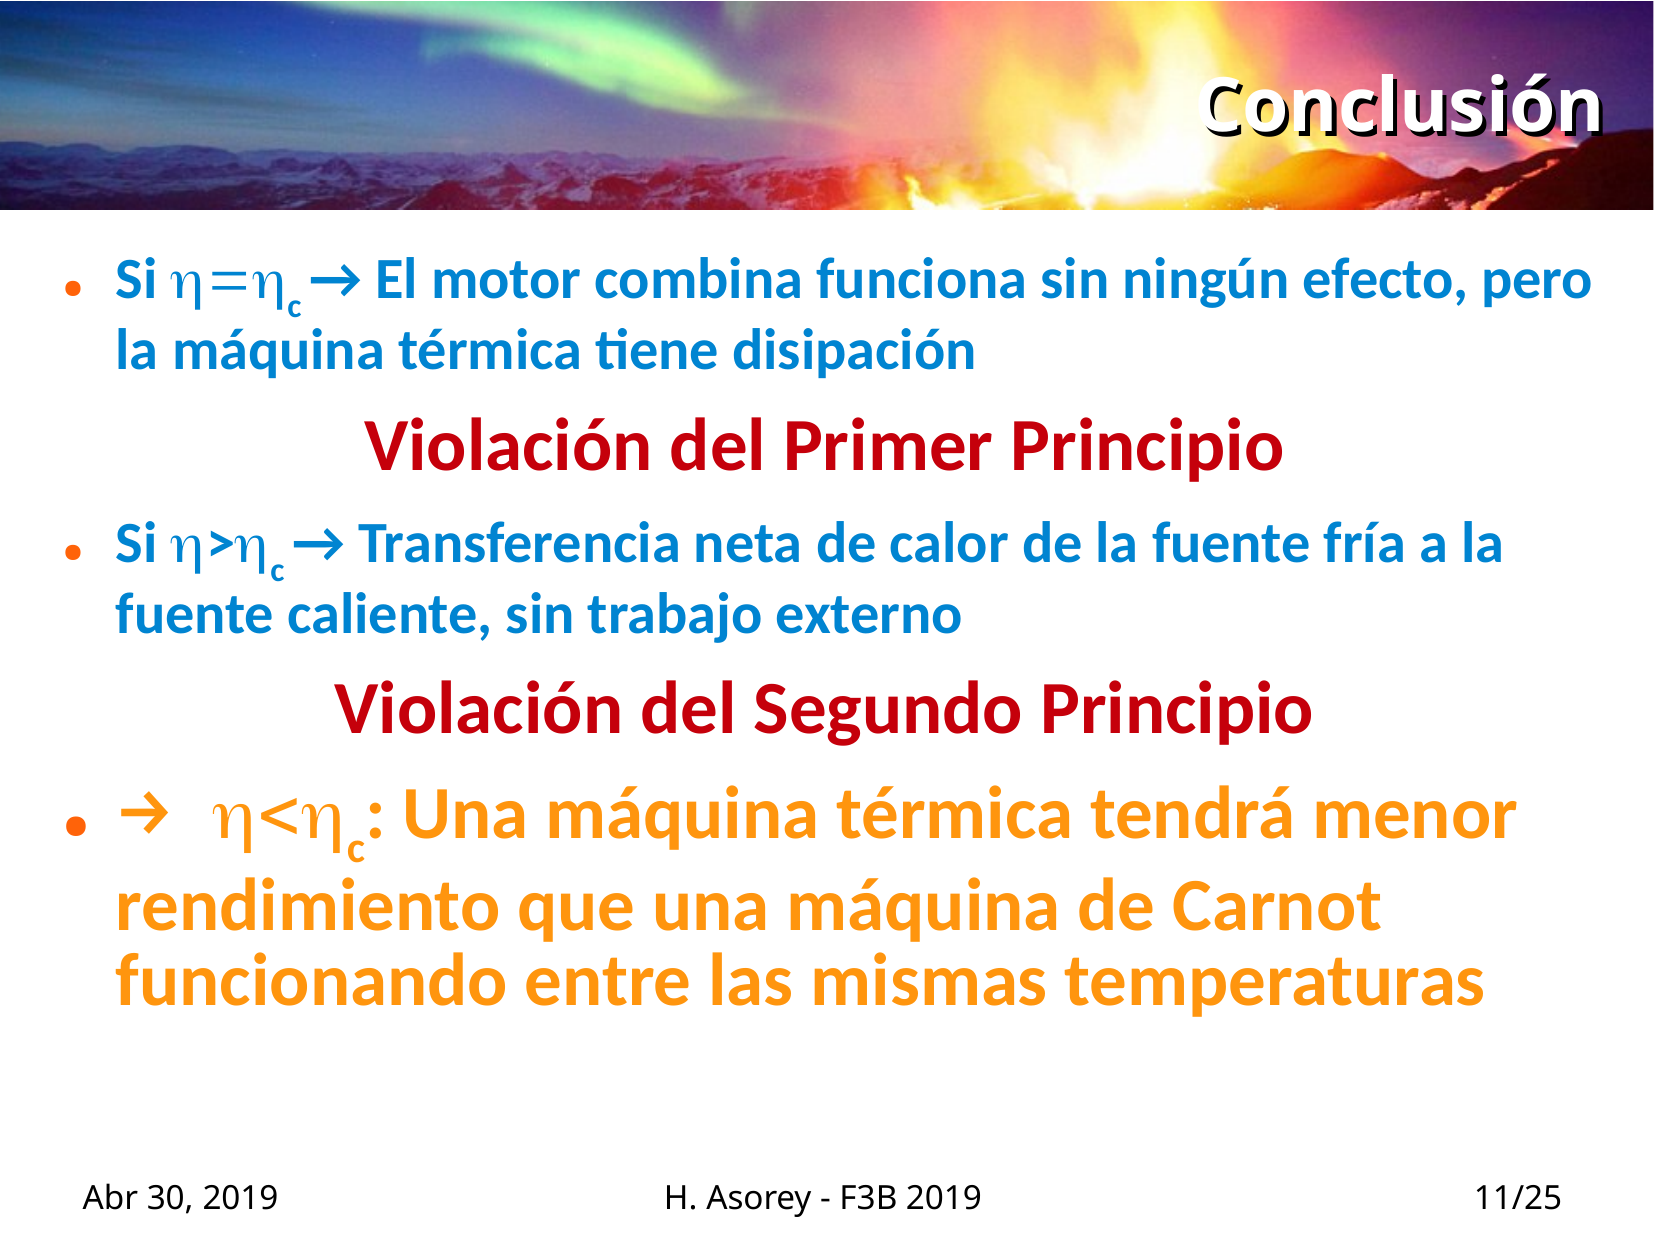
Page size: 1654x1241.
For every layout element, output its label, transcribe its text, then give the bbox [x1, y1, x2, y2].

title Conclusión [45, 15, 1606, 191]
picture [0, 1, 1654, 210]
list Si h=hc → El motor combina funciona sin ningún efecto, pero la máquina térmica tiene disipación Violación del Primer Principio Si h>hc → Transferencia neta de calor de la fuente fría a la fuente caliente, sin trabajo externo Violación del Segundo Principio → h<hc: Una máquina térmica tendrá menor rendimiento que una máquina de Carnot funcionando entre las mismas temperaturas [45, 255, 1606, 1156]
